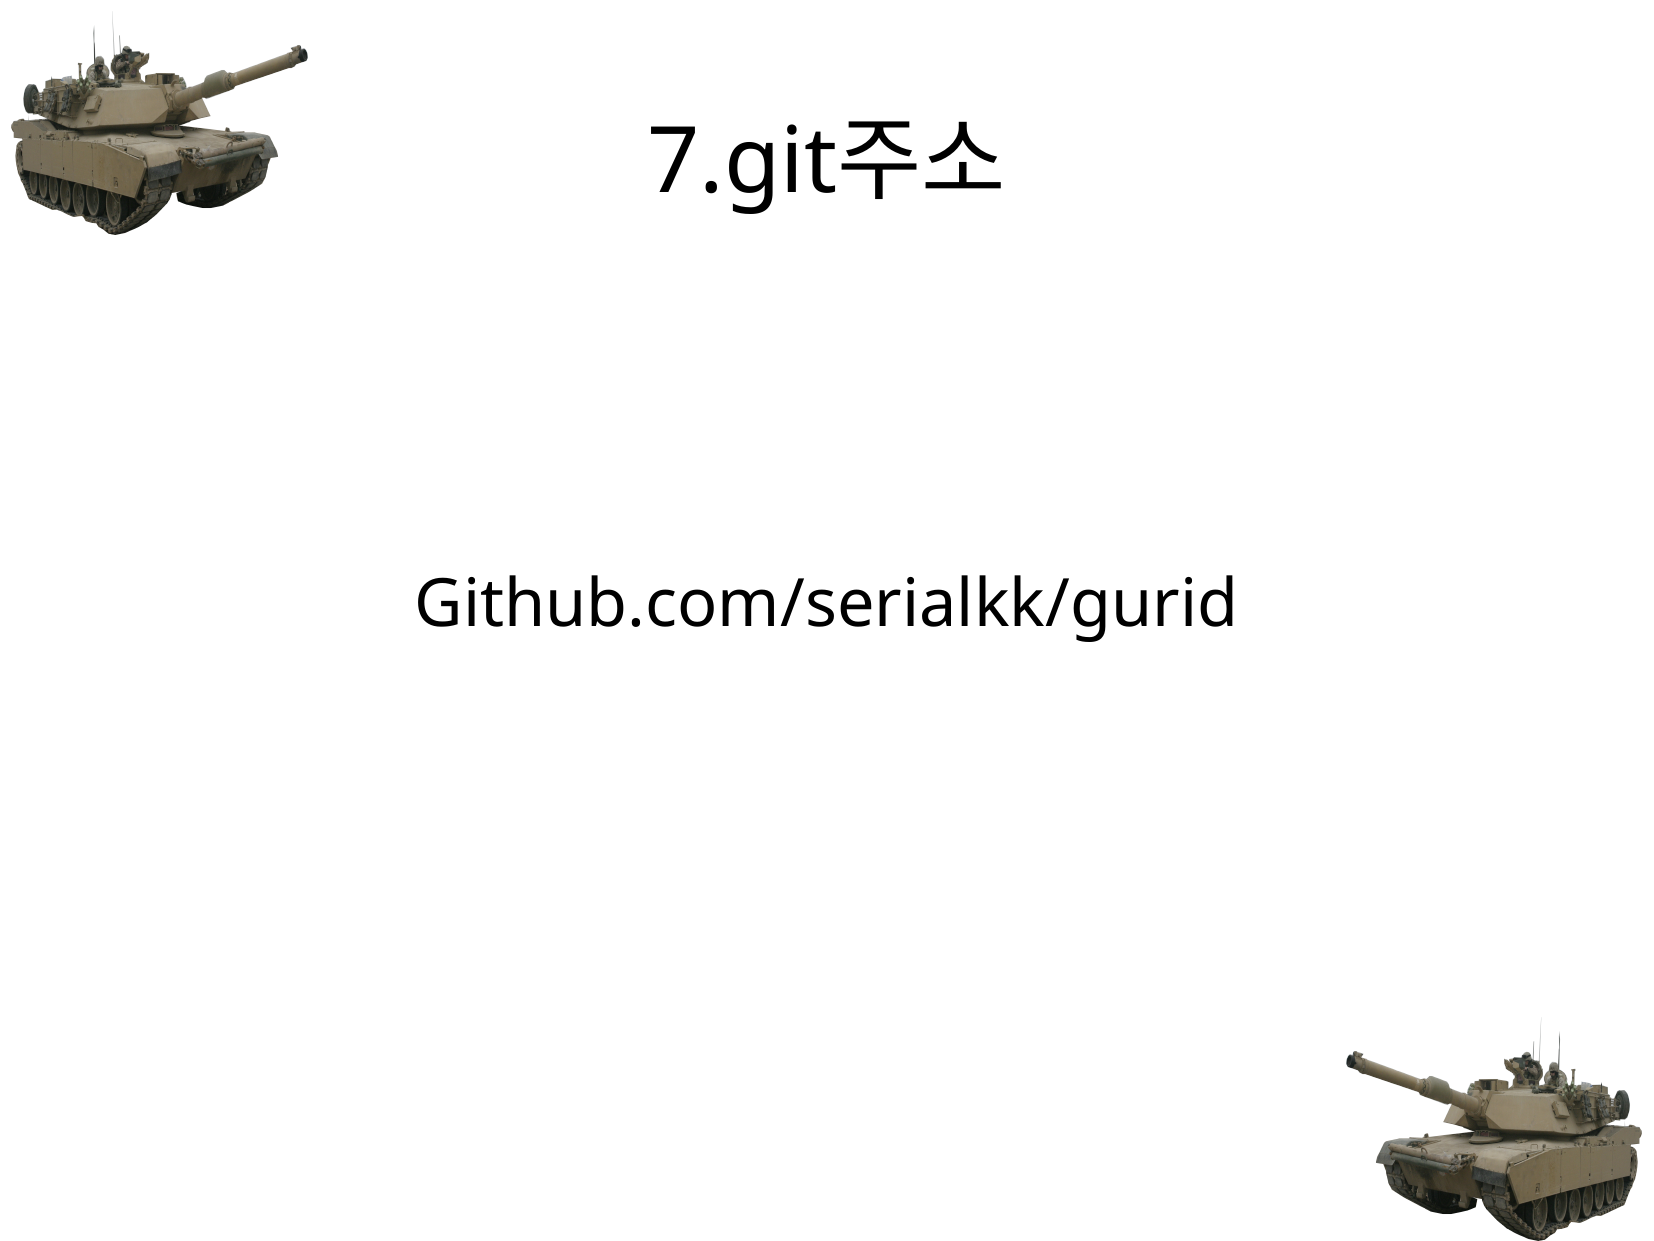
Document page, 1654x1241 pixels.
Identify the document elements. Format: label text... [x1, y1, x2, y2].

picture [1346, 1017, 1642, 1241]
list Github.com/serialkk/gurid [82, 555, 1571, 1109]
picture [11, 11, 308, 235]
title 7.git주소 [82, 49, 1571, 257]
